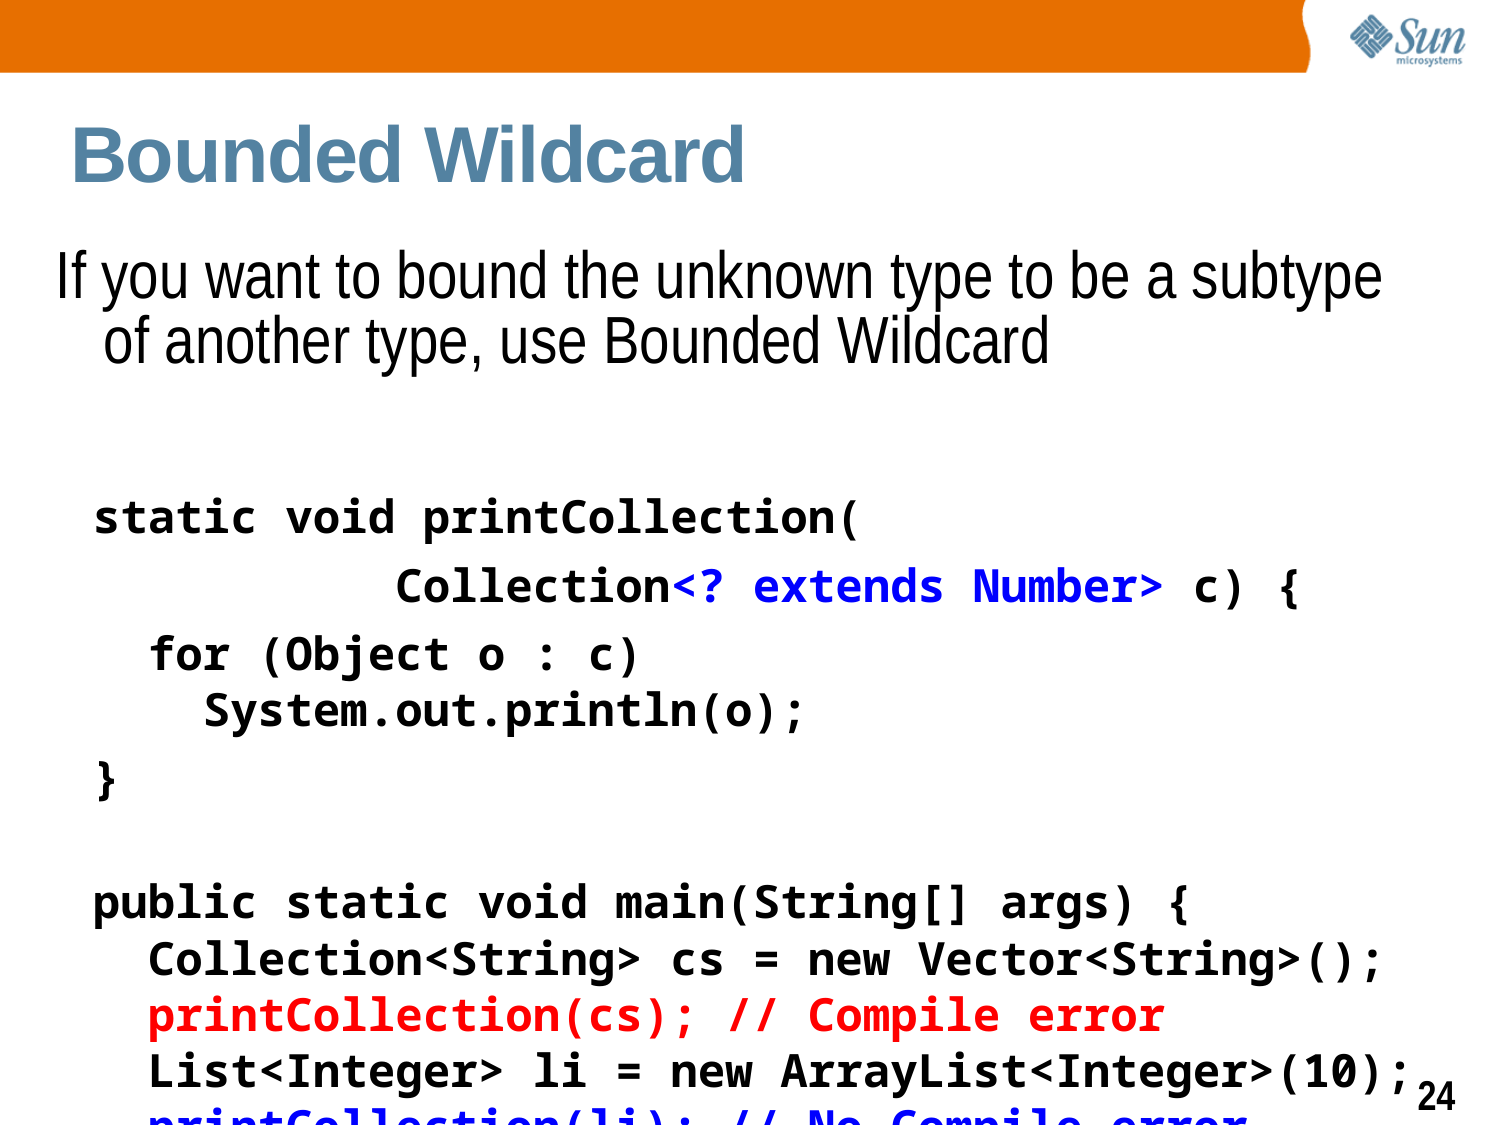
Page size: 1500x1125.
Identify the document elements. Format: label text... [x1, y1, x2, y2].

list If you want to bound the unknown type to be a subtype of another type, use Bounded Wildcard [36, 246, 1434, 955]
title Bounded Wildcard [70, 118, 1433, 246]
text_box static void printCollection( Collection<? extends Number> c) { for (Object o : c) System.out.println(o); } public static void main(String[] args) { Collection<String> cs = new Vector<String>(); printCollection(cs); // Compile error List<Integer> li = new ArrayList<Integer>(10); printCollection(li); // No Compile error } [92, 491, 1459, 1125]
picture [0, 0, 1500, 75]
